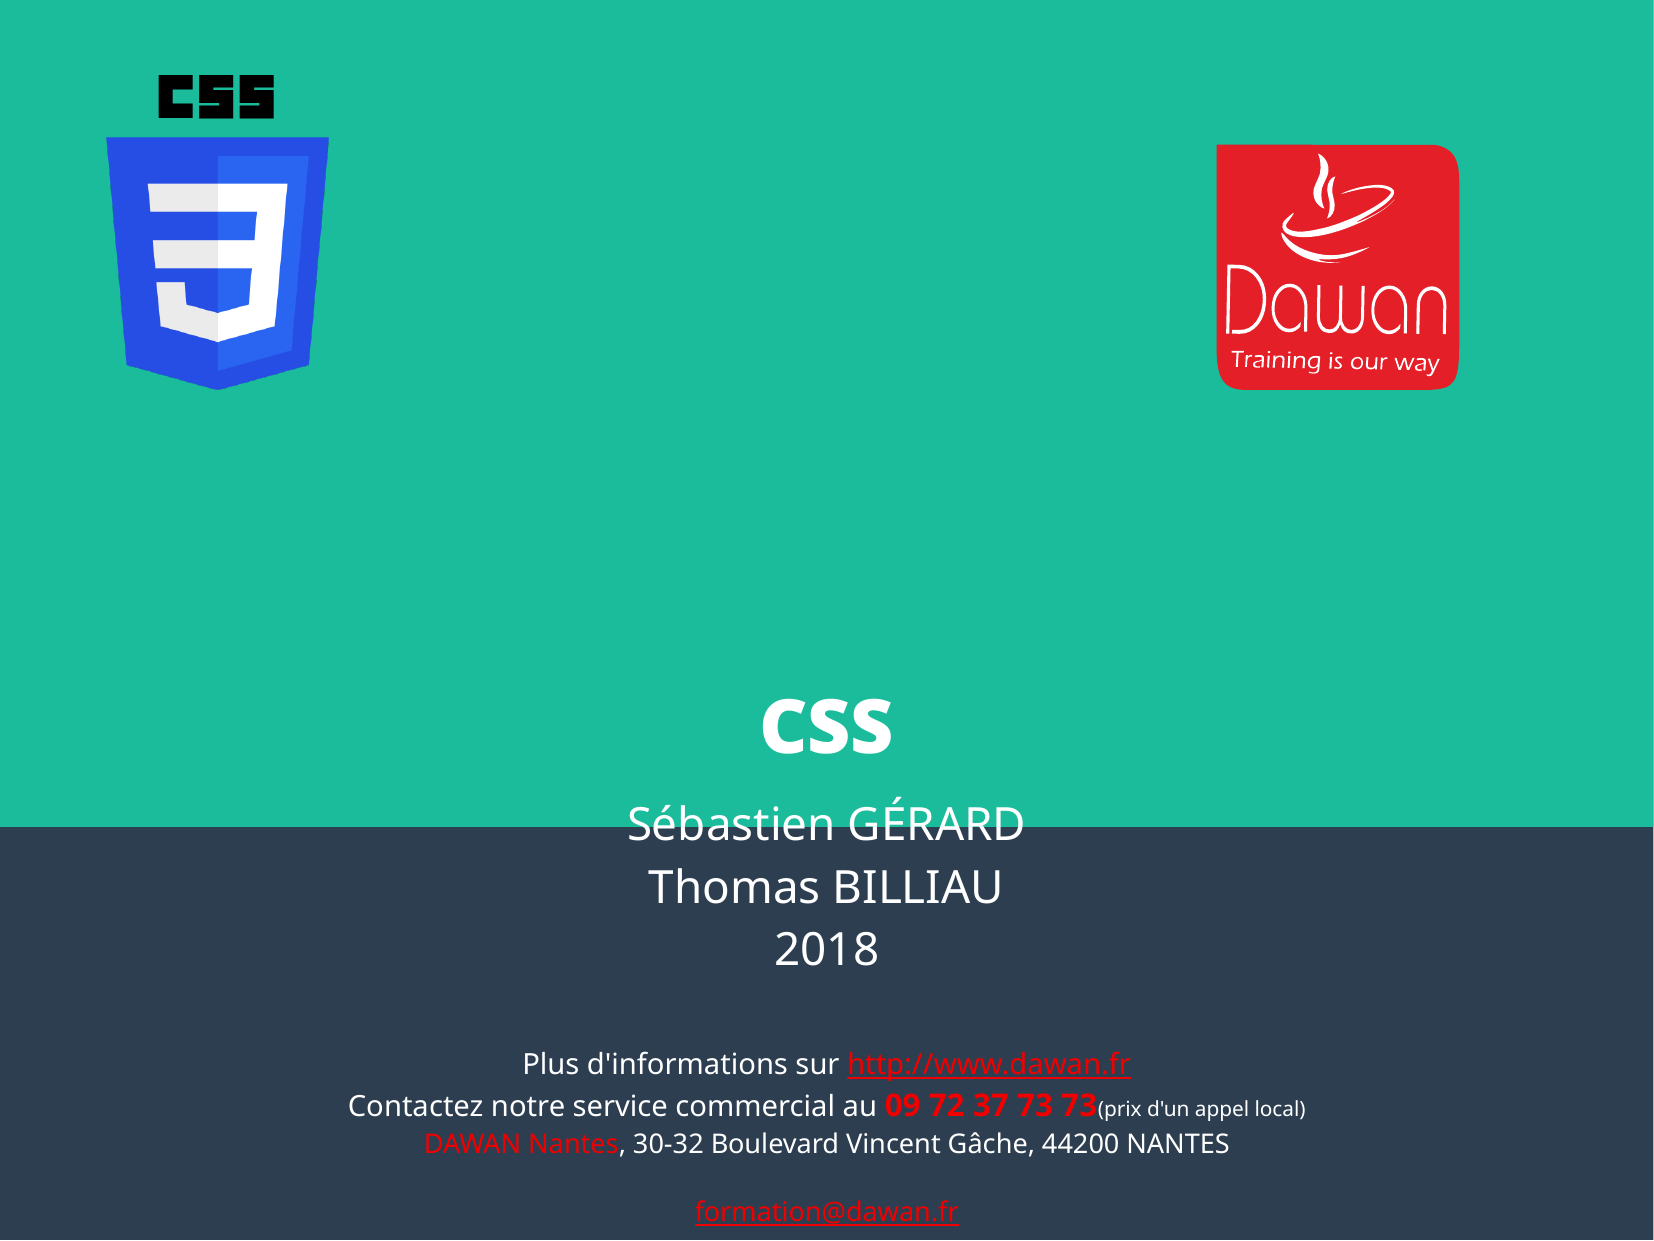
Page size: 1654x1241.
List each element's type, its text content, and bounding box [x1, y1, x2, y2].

picture [106, 75, 329, 390]
title CSS [59, 620, 1595, 778]
text_box Sébastien GÉRARD Thomas BILLIAU 2018 Plus d'informations sur http://www.dawan.fr Contactez notre service commercial au 09 72 37 73 73(prix d'un appel local) DAWAN Nantes, 30-32 Boulevard Vincent Gâche, 44200 NANTES formation@dawan.fr [59, 826, 1595, 1231]
picture [1216, 144, 1460, 390]
